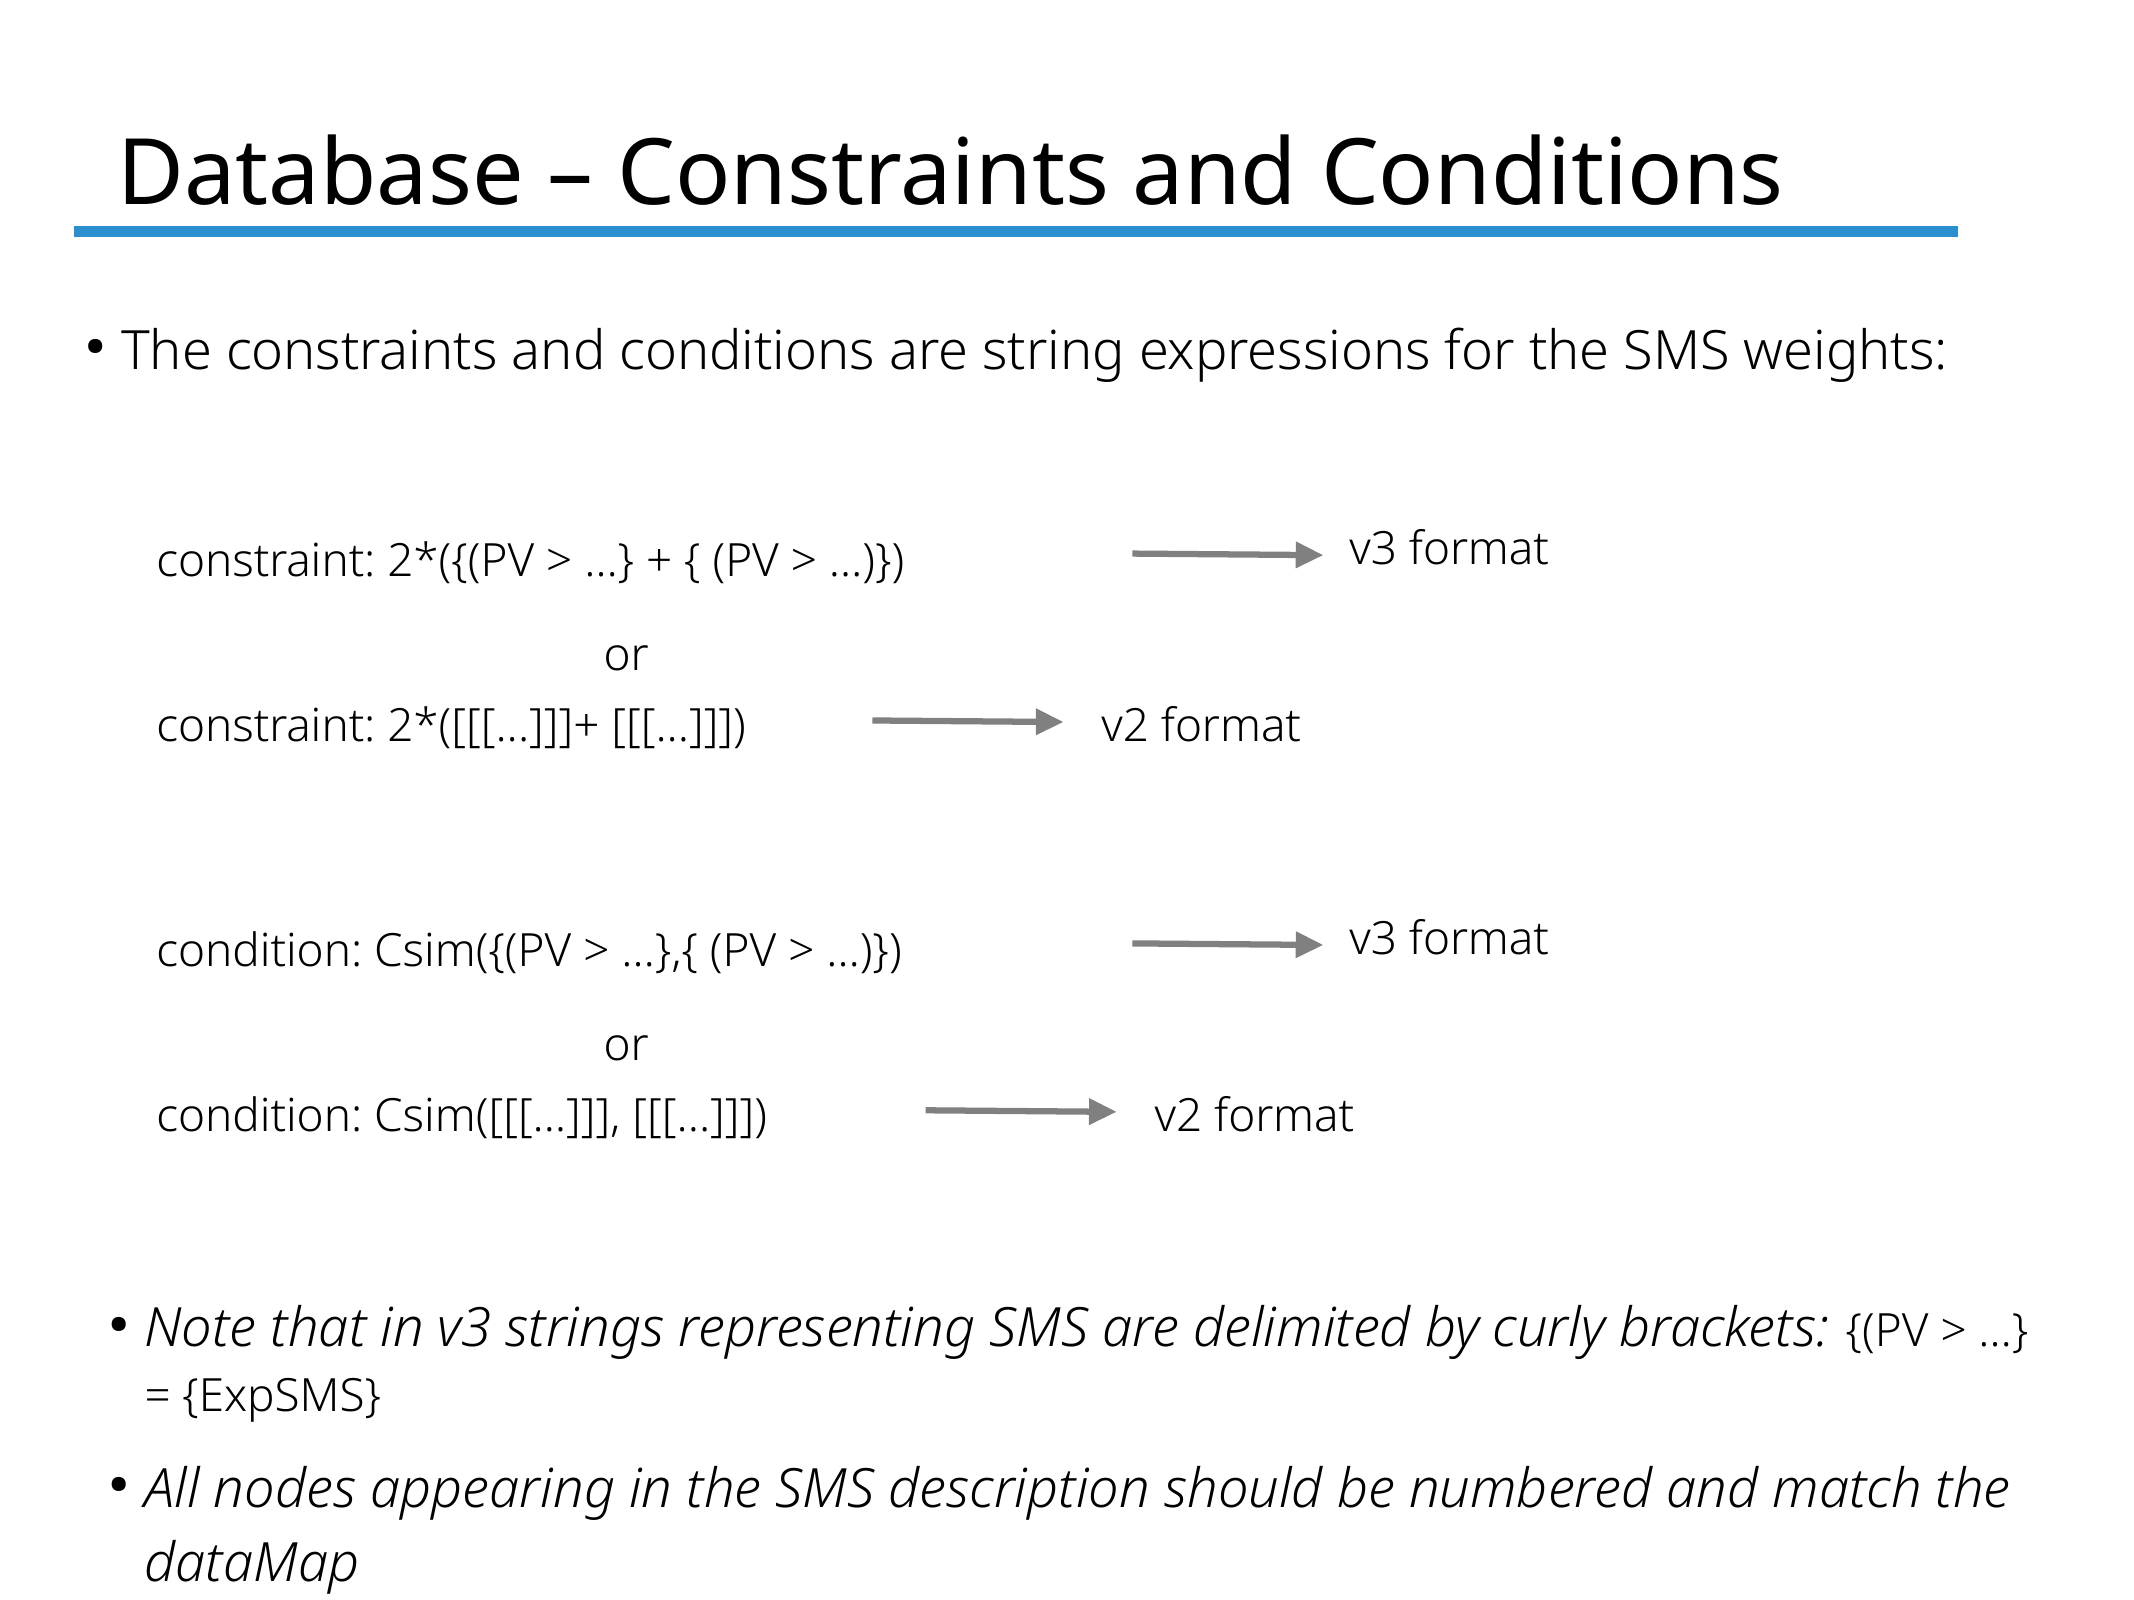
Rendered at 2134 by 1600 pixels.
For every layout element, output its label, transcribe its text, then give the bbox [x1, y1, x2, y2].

text_box Database – Constraints and Conditions [93, 89, 1810, 247]
text_box constraint: 2*({(PV > …} + { (PV > …)}) [141, 519, 1123, 591]
text_box or [578, 614, 674, 683]
text_box The constraints and conditions are string expressions for the SMS weights: [70, 303, 2020, 467]
text_box condition: Csim({(PV > …},{ (PV > …)}) [141, 909, 1170, 1031]
text_box condition: Csim([[[…]]], [[[...]]]) [141, 1074, 922, 1146]
text_box v2 format [1086, 685, 1335, 807]
text_box or [578, 1003, 674, 1073]
text_box constraint: 2*([[[...]]]+ [[[...]]]) [141, 685, 922, 756]
text_box v3 format [1334, 897, 1595, 981]
text_box v2 format [1139, 1074, 1388, 1197]
text_box v3 format [1334, 507, 1583, 630]
text_box Note that in v3 strings representing SMS are delimited by curly brackets: {(PV > …} = {ExpSMS} All nodes appearing in the SMS description should be numbered and match the dataMap [94, 1281, 2067, 1572]
